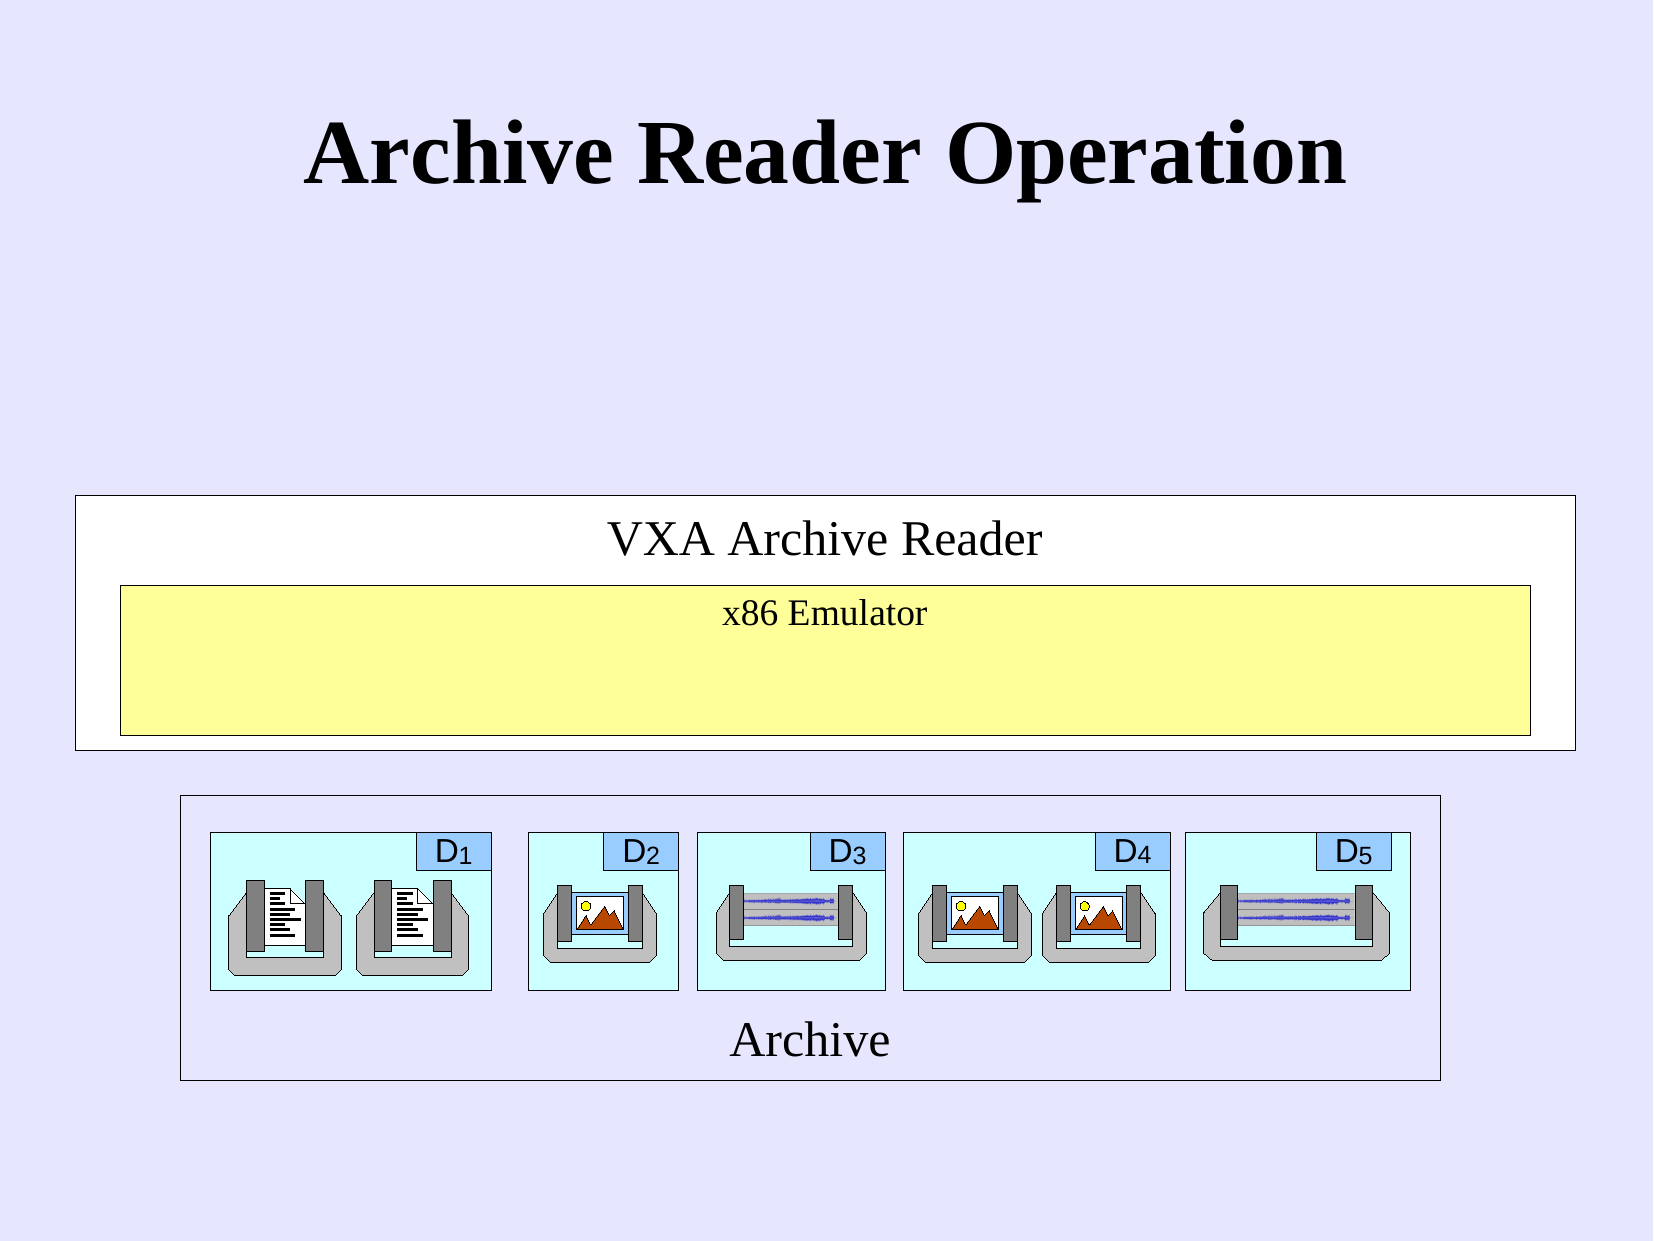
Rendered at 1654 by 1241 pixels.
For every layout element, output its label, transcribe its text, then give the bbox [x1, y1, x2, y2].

title Archive Reader Operation [82, 49, 1571, 257]
text_box D4 [1095, 832, 1171, 871]
picture [1238, 893, 1355, 926]
text_box D1 [416, 832, 492, 871]
text_box [120, 585, 1531, 736]
text_box D5 [1316, 832, 1392, 871]
text_box D3 [810, 832, 886, 871]
text_box [903, 832, 1171, 991]
text_box [210, 832, 492, 991]
text_box [697, 832, 886, 991]
text_box D2 [603, 832, 679, 871]
text_box Archive [180, 1005, 1441, 1081]
picture [744, 893, 838, 926]
text_box x86 Emulator [630, 585, 1021, 651]
text_box VXA Archive Reader [75, 495, 1576, 751]
text_box [528, 832, 679, 991]
text_box [1185, 832, 1411, 991]
